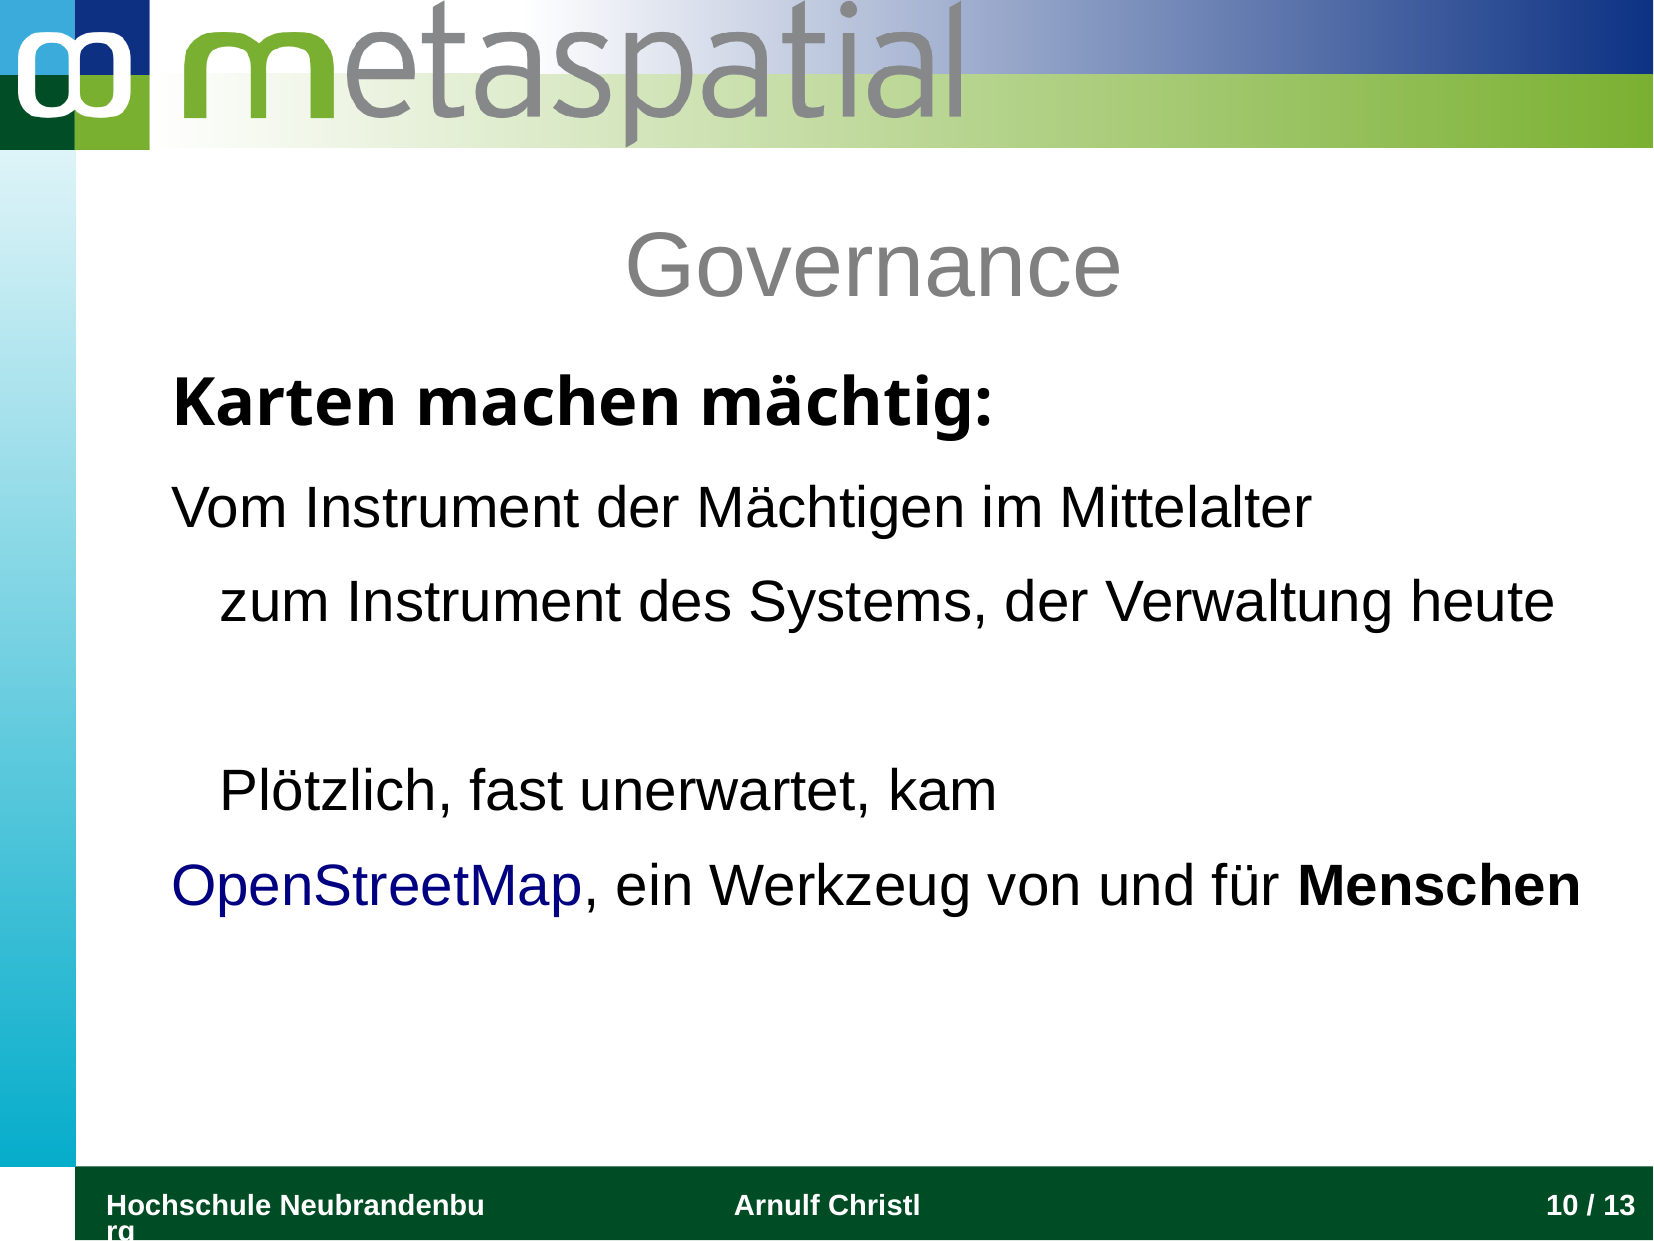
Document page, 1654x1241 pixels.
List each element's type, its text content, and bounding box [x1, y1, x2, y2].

title Governance [177, 161, 1571, 354]
list Karten machen mächtig: Vom Instrument der Mächtigen im Mittelalter zum Instrument des Systems, der Verwaltung heute Plötzlich, fast unerwartet, kam OpenStreetMap, ein Werkzeug von und für Menschen [171, 354, 1595, 1034]
picture [0, 0, 961, 150]
